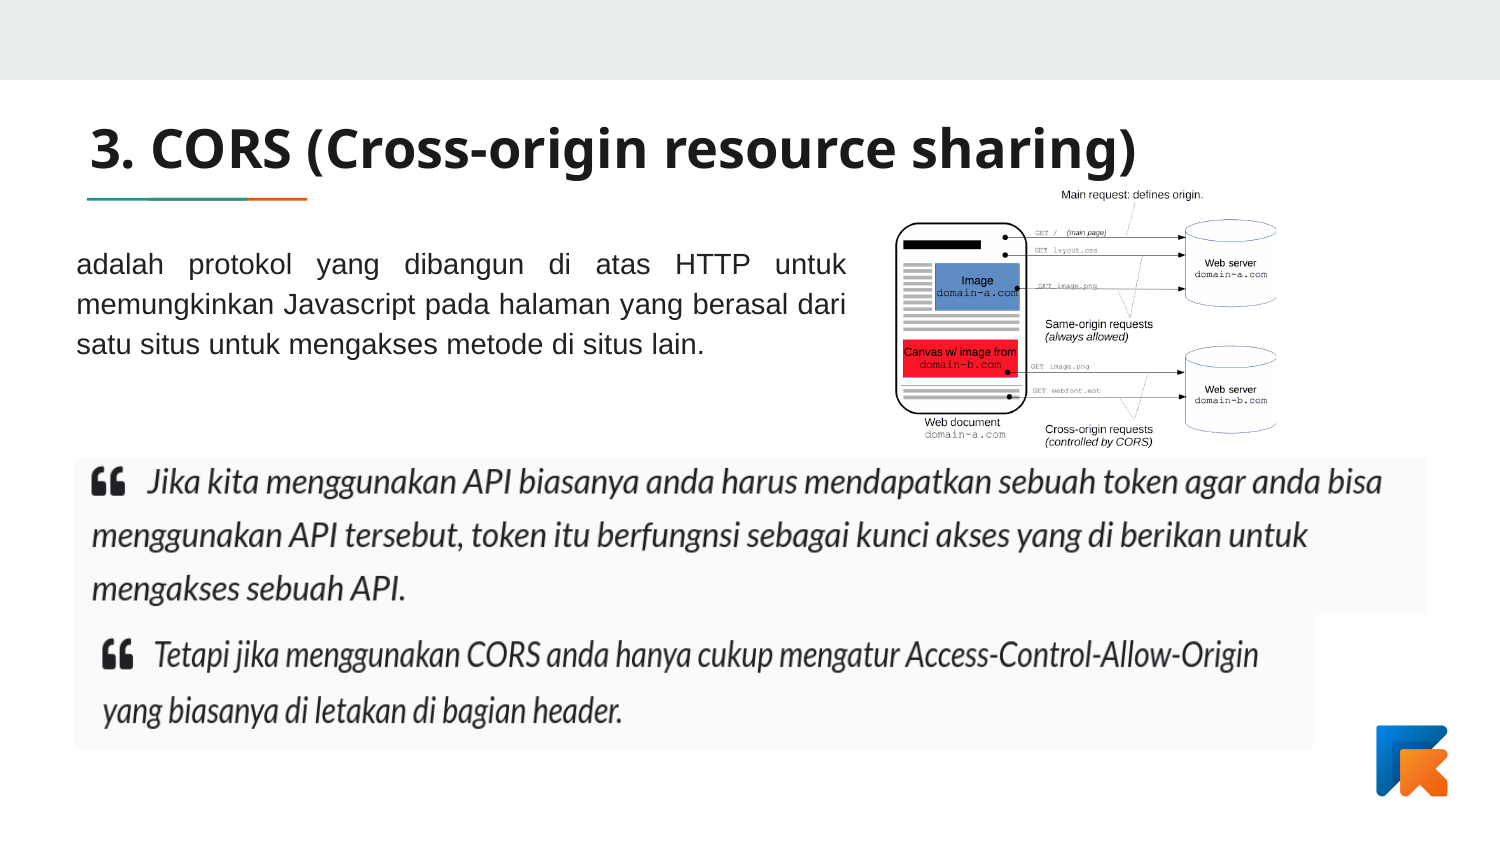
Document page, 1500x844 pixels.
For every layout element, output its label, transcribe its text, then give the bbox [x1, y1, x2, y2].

title 3. CORS (Cross-origin resource sharing) [75, 99, 1299, 188]
list adalah protokol yang dibangun di atas HTTP untuk memungkinkan Javascript pada halaman yang berasal dari satu situs untuk mengakses metode di situs lain. [37, 225, 863, 413]
picture [895, 186, 1276, 451]
picture [1348, 711, 1476, 809]
picture [75, 458, 1426, 751]
